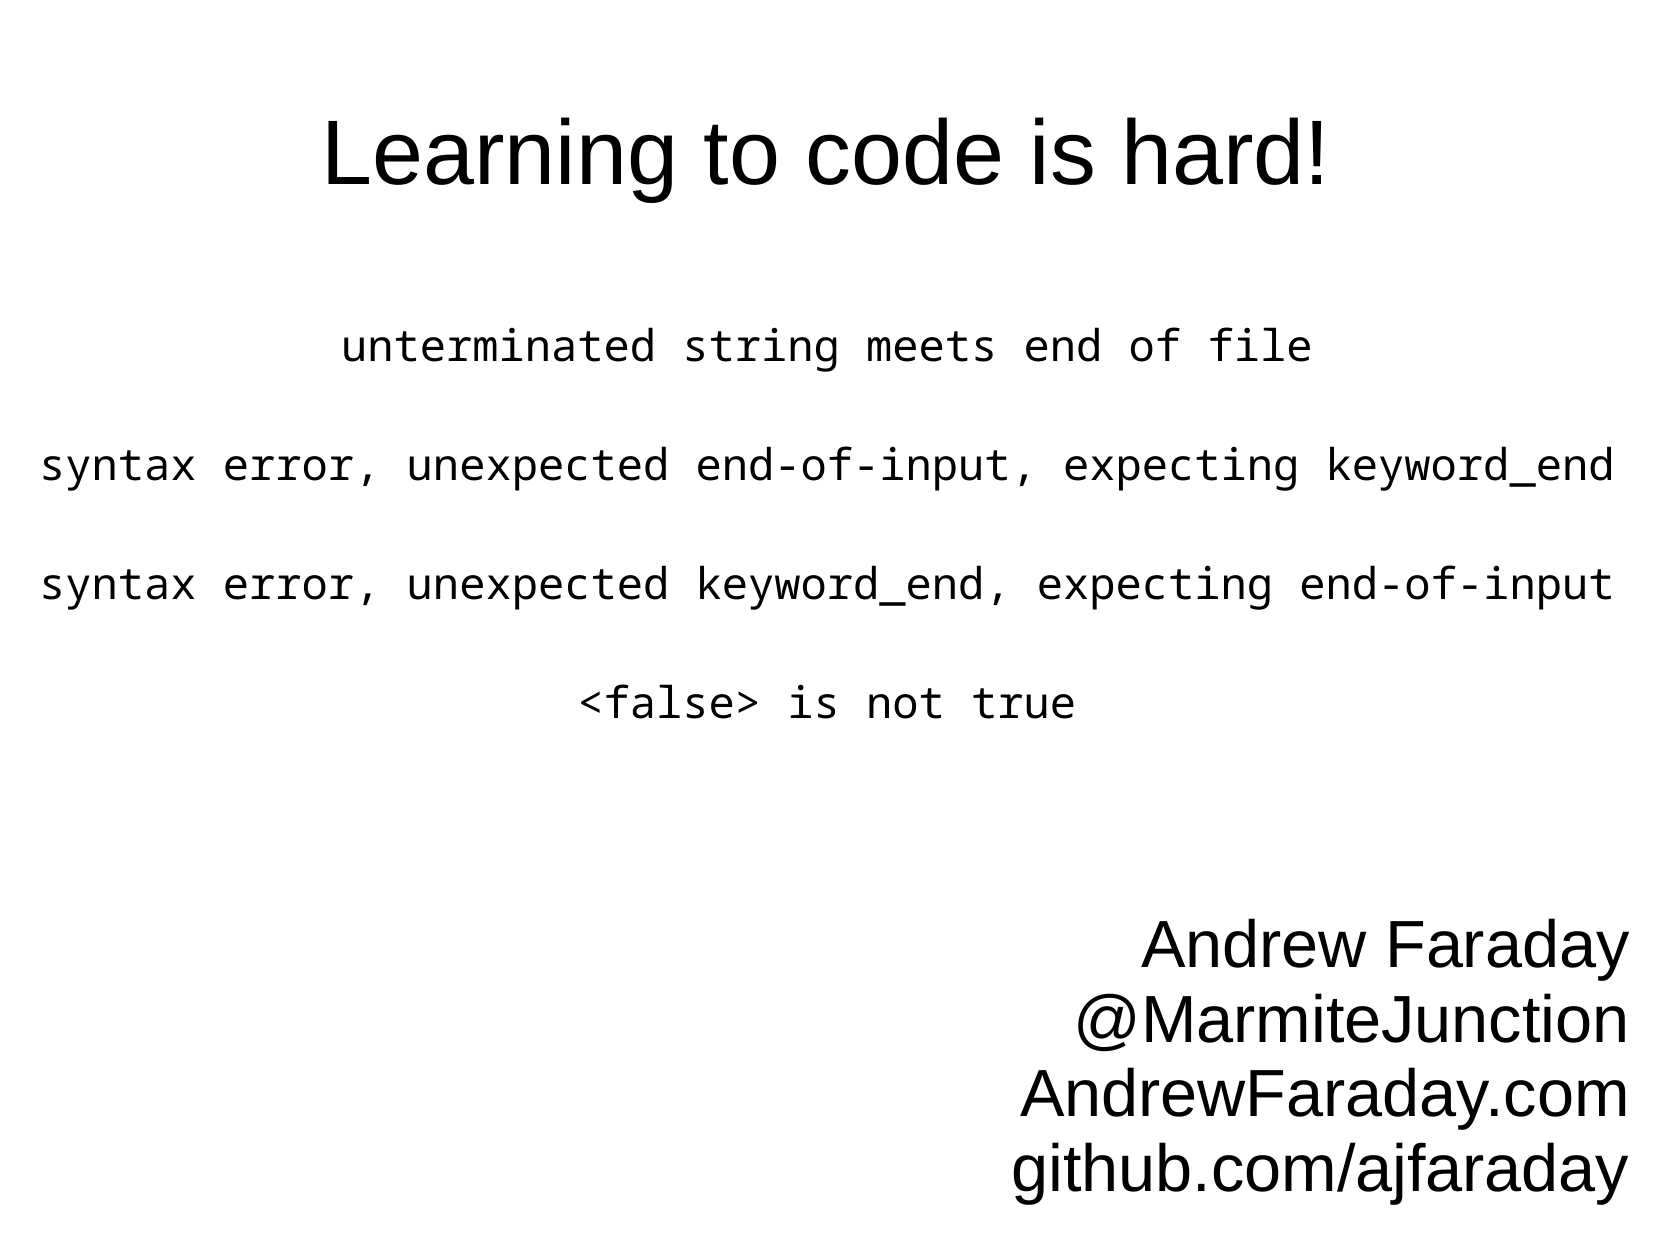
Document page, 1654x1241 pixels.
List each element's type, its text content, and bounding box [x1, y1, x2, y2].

subtitle Andrew Faraday @MarmiteJunction AndrewFaraday.com github.com/ajfaraday [968, 885, 1630, 1228]
title Learning to code is hard! [82, 49, 1571, 257]
text_box unterminated string meets end of file syntax error, unexpected end-of-input, expecting keyword_end syntax error, unexpected keyword_end, expecting end-of-input <false> is not true [24, 307, 1630, 672]
